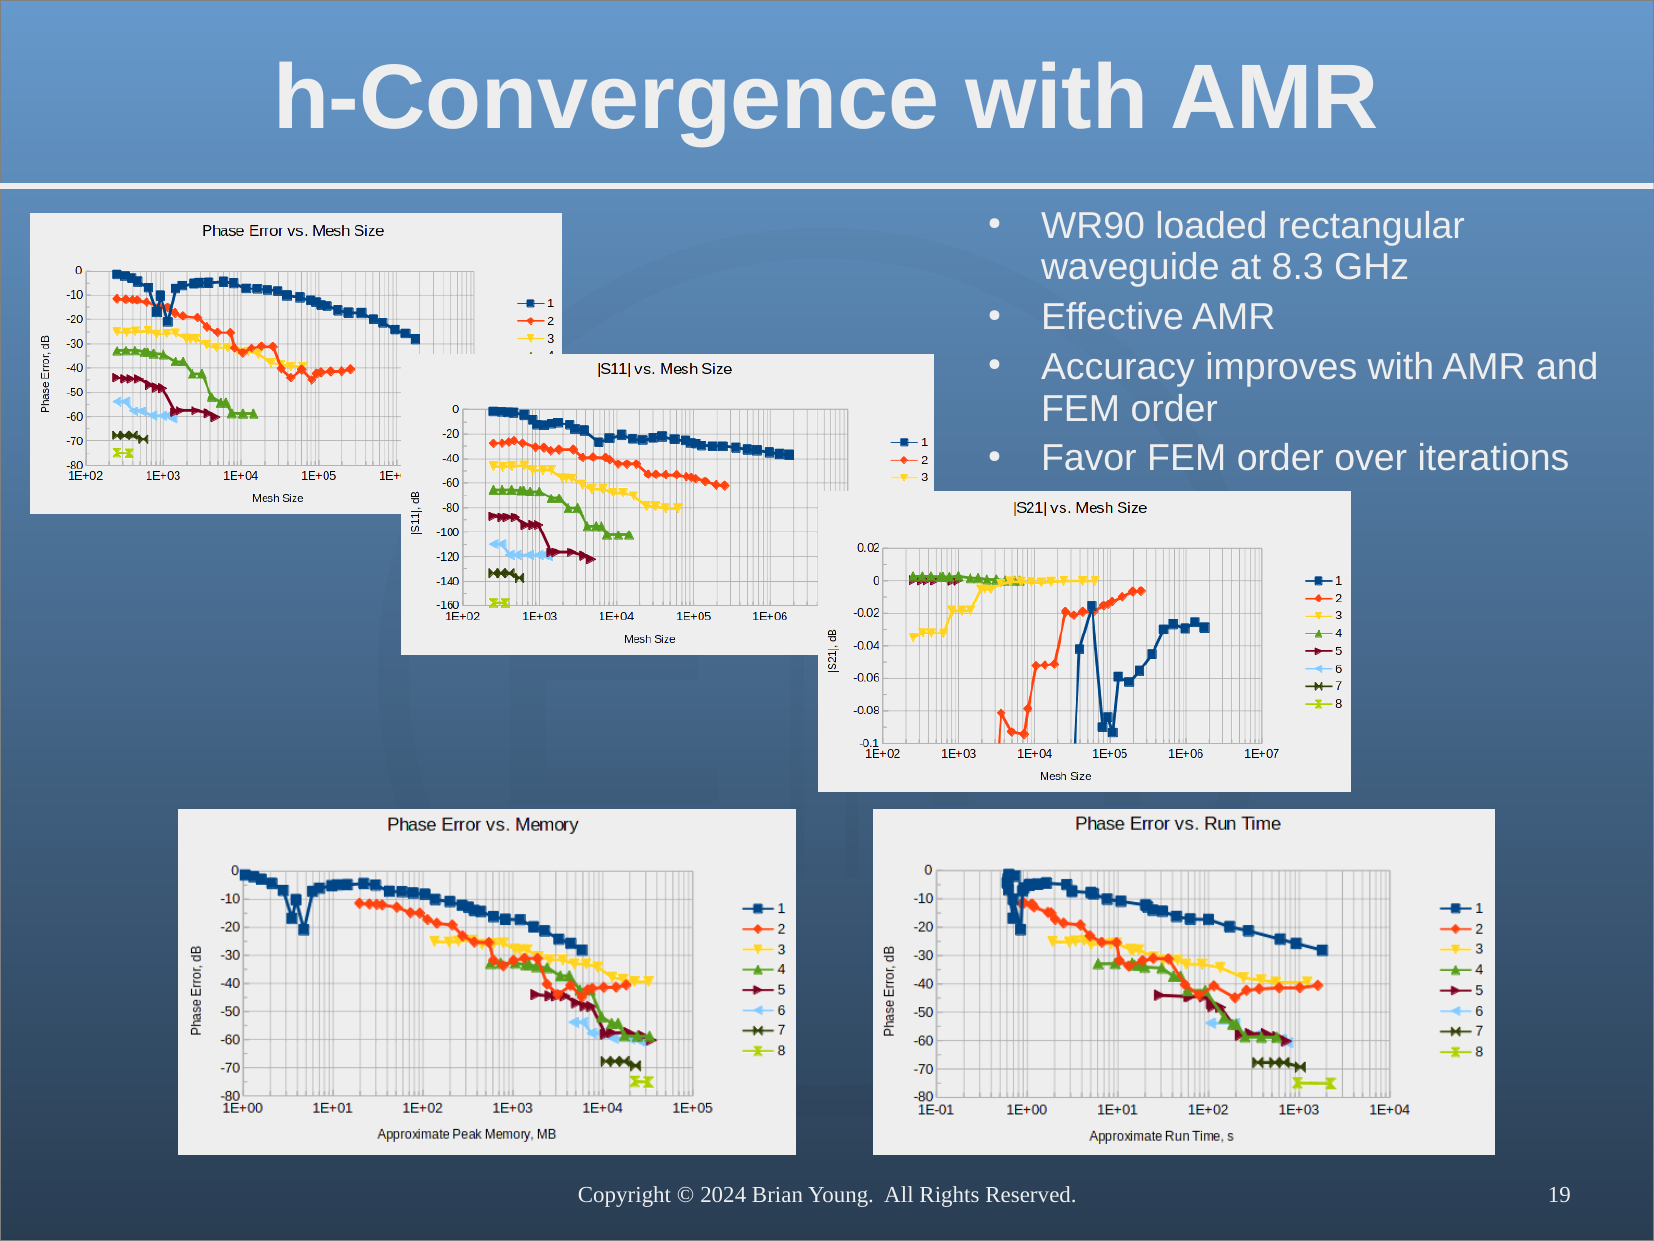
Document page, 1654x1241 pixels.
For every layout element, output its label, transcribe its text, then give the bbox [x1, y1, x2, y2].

picture [873, 809, 1495, 1156]
list WR90 loaded rectangular waveguide at 8.3 GHz Effective AMR Accuracy improves with AMR and FEM order Favor FEM order over iterations [970, 204, 1638, 496]
title h-Convergence with AMR [82, 31, 1571, 163]
picture [30, 213, 1351, 792]
picture [178, 809, 796, 1156]
